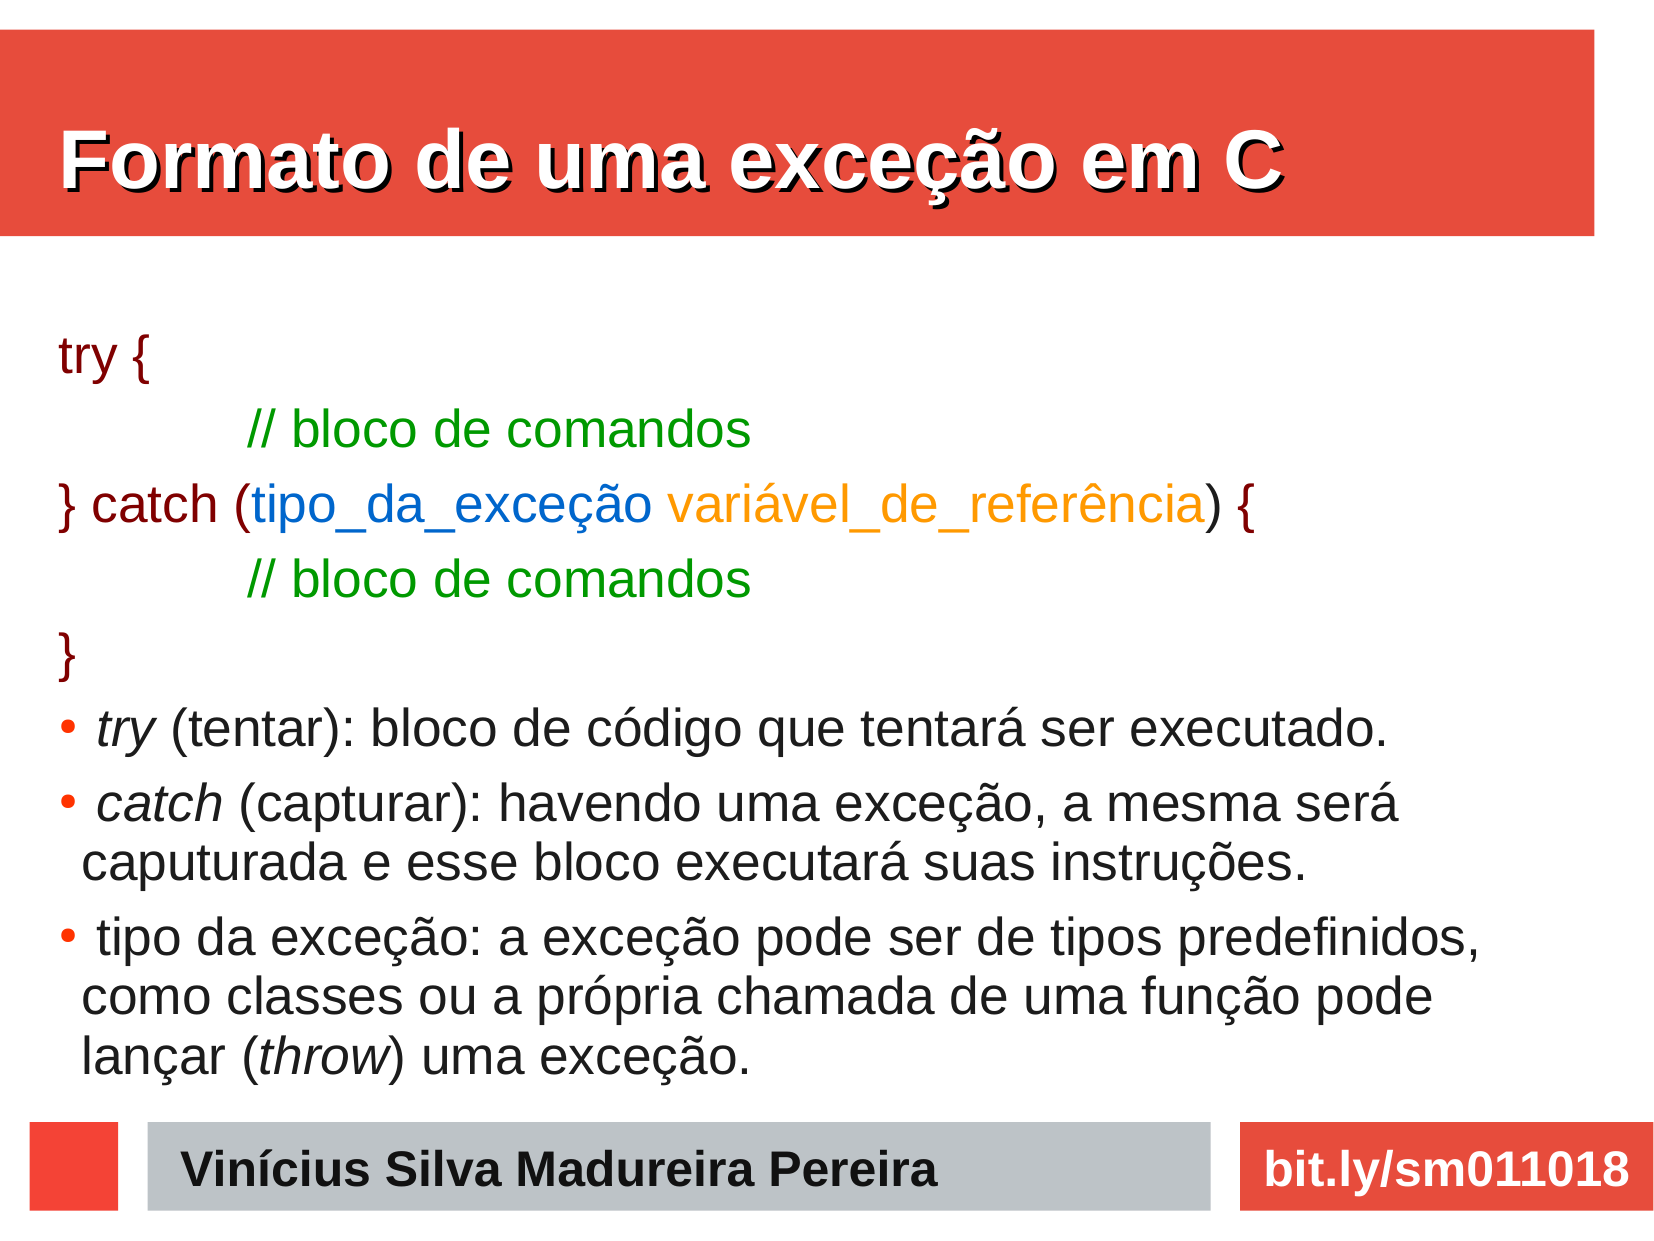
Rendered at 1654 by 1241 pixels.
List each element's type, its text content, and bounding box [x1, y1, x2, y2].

list try { // bloco de comandos } catch (tipo_da_exceção variável_de_referência) { // bloco de comandos } try (tentar): bloco de código que tentará ser executado. catch (capturar): havendo uma exceção, a mesma será caputurada e esse bloco executará suas instruções. tipo da exceção: a exceção pode ser de tipos predefinidos, como classes ou a própria chamada de uma função pode lançar (throw) uma exceção. [59, 324, 1565, 1093]
text_box Vinícius Silva Madureira Pereira [165, 1133, 1170, 1205]
title Formato de uma exceção em C [59, 35, 1595, 207]
text_box bit.ly/sm011018 [1228, 1133, 1654, 1205]
